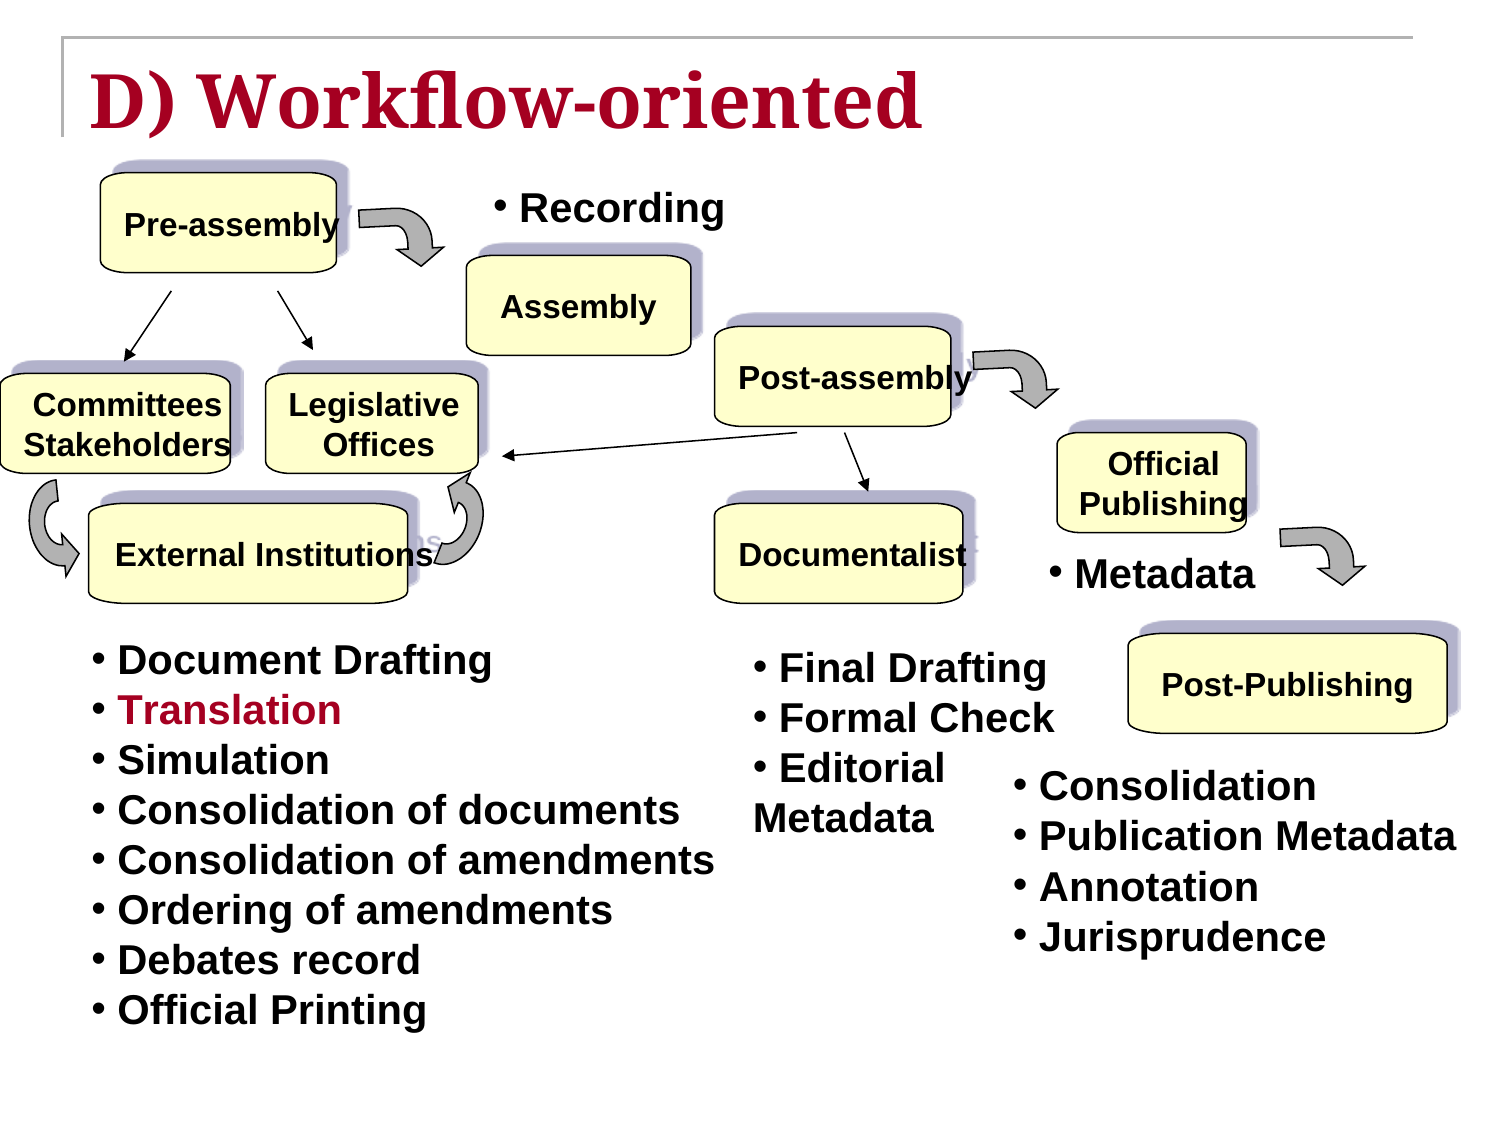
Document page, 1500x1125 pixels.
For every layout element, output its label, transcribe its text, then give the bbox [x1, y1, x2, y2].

text_box [434, 472, 484, 565]
text_box Legislative Offices [265, 373, 479, 474]
text_box Post-assembly [714, 326, 951, 427]
text_box Final Drafting Formal Check Editorial Metadata [738, 633, 1093, 899]
text_box External Institutions [88, 503, 408, 604]
text_box Assembly [466, 255, 691, 356]
text_box Official Publishing [1057, 432, 1247, 533]
text_box Consolidation Publication Metadata Annotation Jurisprudence [998, 751, 1500, 1018]
text_box [1280, 527, 1365, 586]
text_box Post-Publishing [1128, 633, 1448, 734]
title D) Workflow-oriented [75, 45, 1426, 233]
text_box Recording [478, 172, 760, 239]
text_box Metadata [1033, 538, 1315, 655]
text_box [29, 479, 80, 577]
text_box [972, 350, 1058, 409]
text_box Committees Stakeholders [0, 373, 231, 474]
text_box Documentalist [714, 503, 963, 604]
text_box [358, 208, 444, 267]
text_box Pre-assembly [100, 172, 337, 273]
text_box Document Drafting Translation Simulation Consolidation of documents Consolidation of amendments Ordering of amendments Debates record Official Printing [76, 625, 731, 1041]
